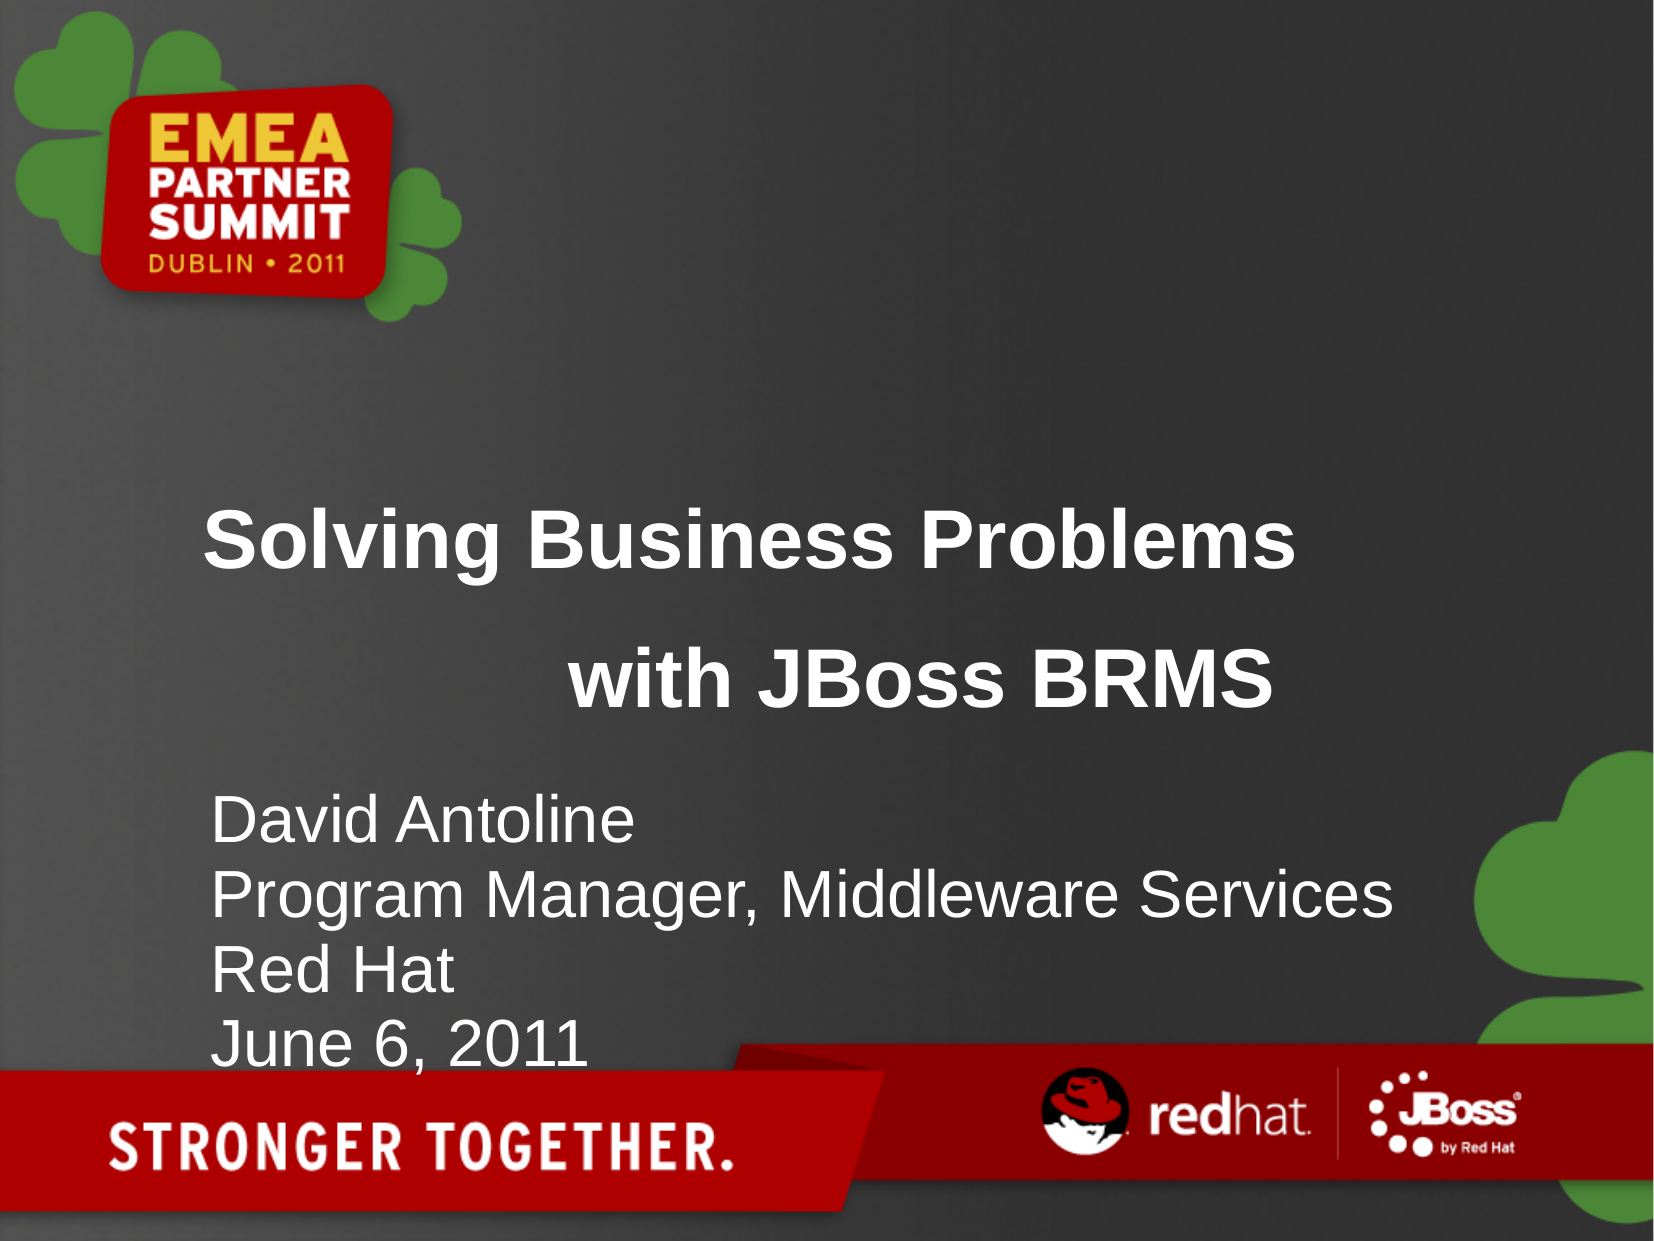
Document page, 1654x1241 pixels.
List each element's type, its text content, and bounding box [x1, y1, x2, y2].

text_box Solving Business Problems with JBoss BRMS [187, 439, 1426, 799]
picture [0, 0, 1654, 1241]
text_box David Antoline Program Manager, Middleware Services Red Hat June 6, 2011 [195, 737, 1501, 1051]
